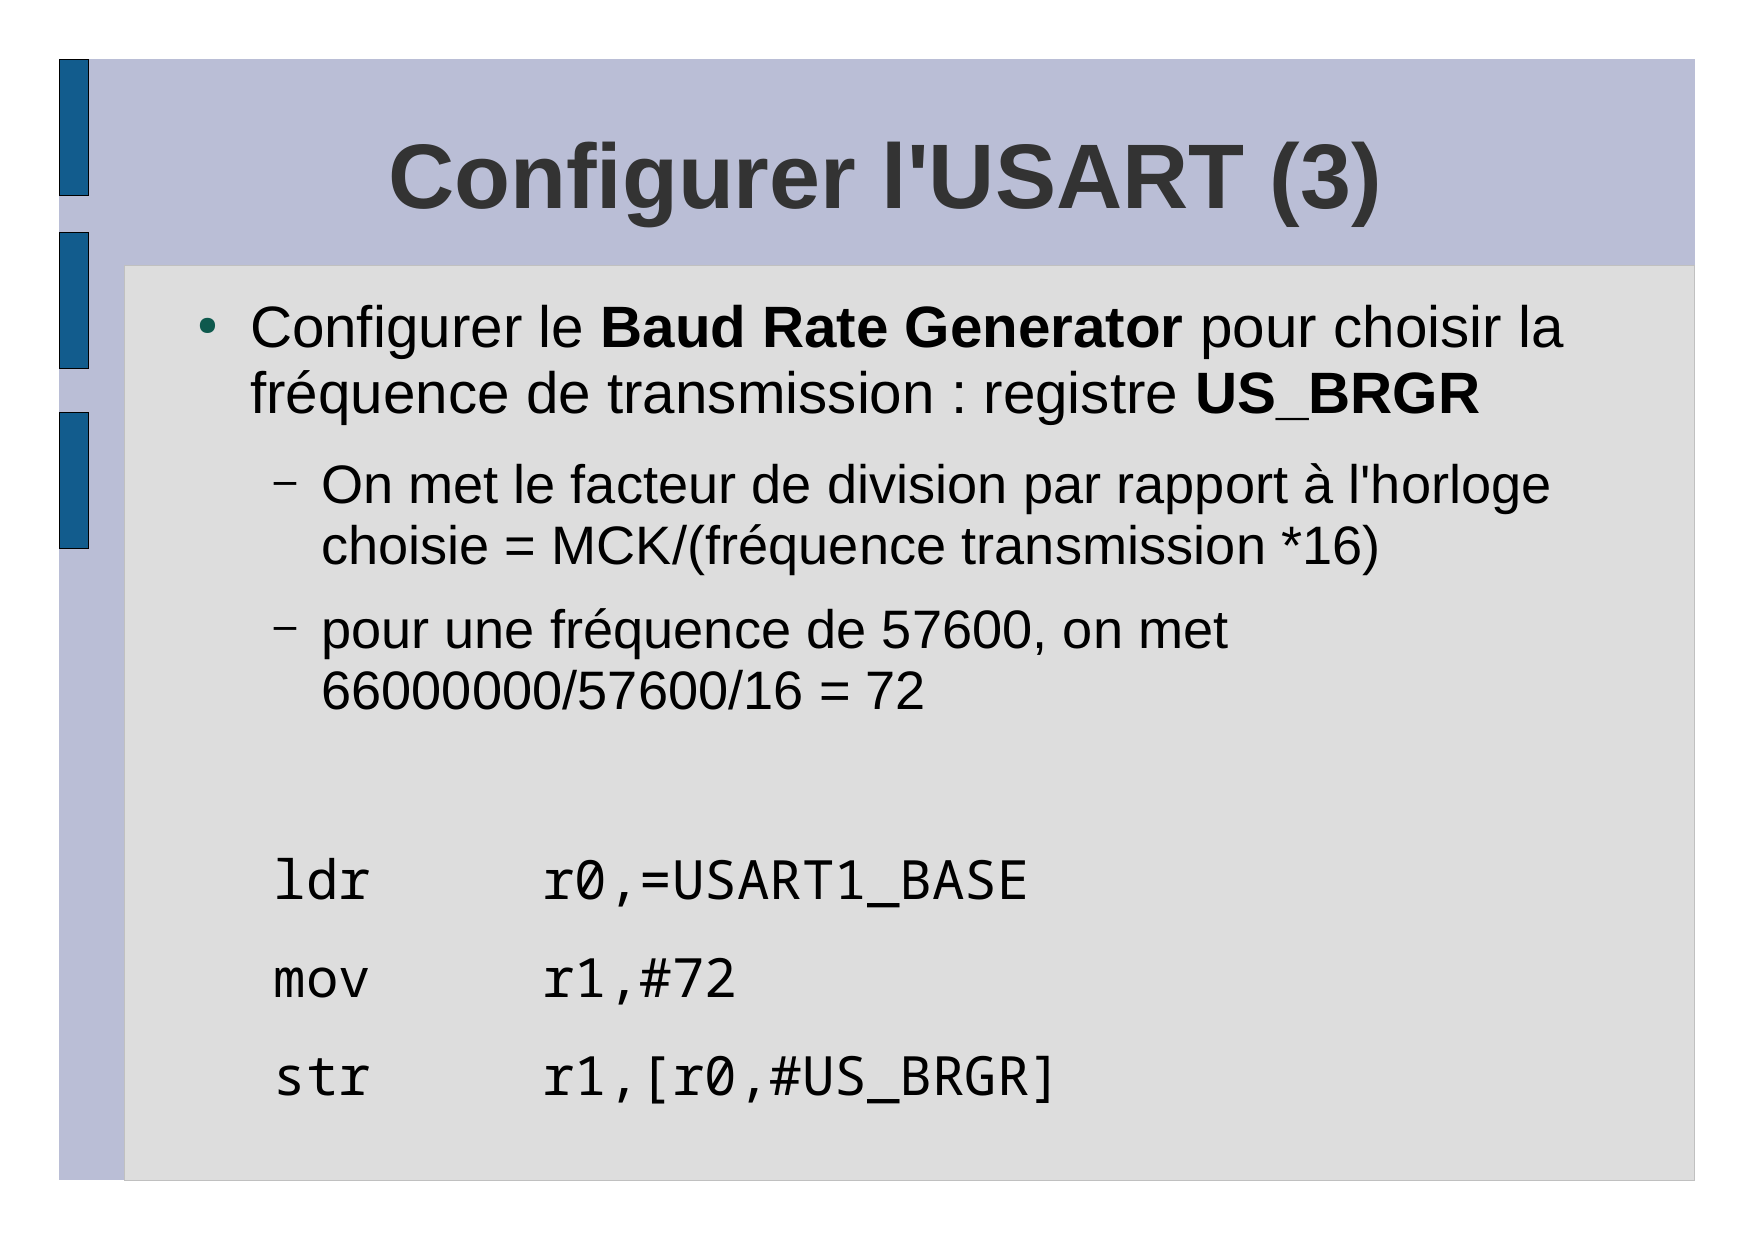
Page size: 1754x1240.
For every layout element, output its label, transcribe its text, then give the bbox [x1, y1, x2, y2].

title Configurer l'USART (3) [118, 88, 1654, 266]
list Configurer le Baud Rate Generator pour choisir la fréquence de transmission : registre US_BRGR On met le facteur de division par rapport à l'horloge choisie = MCK/(fréquence transmission *16) pour une fréquence de 57600, on met 66000000/57600/16 = 72 ldr r0,=USART1_BASE mov r1,#72 str r1,[r0,#US_BRGR] [179, 295, 1577, 1110]
